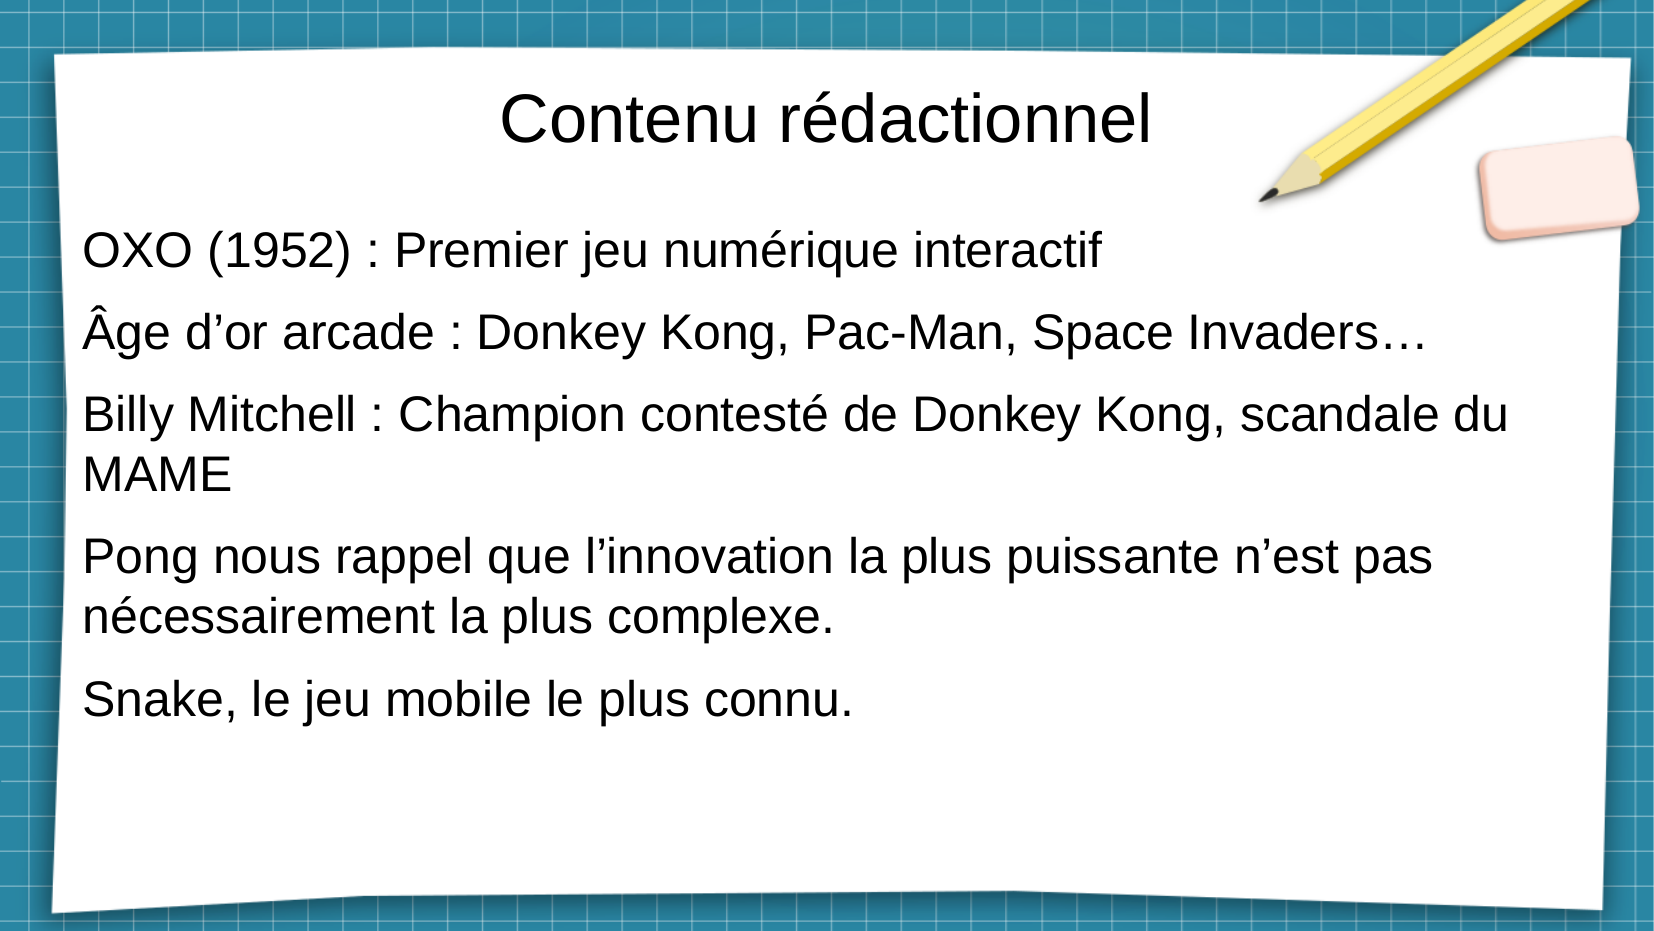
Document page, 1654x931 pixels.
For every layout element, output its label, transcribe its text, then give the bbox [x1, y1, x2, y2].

title Contenu rédactionnel [82, 37, 1571, 193]
list OXO (1952) : Premier jeu numérique interactif Âge d’or arcade : Donkey Kong, Pac-Man, Space Invaders… Billy Mitchell : Champion contesté de Donkey Kong, scandale du MAME Pong nous rappel que l’innovation la plus puissante n’est pas nécessairement la plus complexe. Snake, le jeu mobile le plus connu. [82, 217, 1571, 758]
